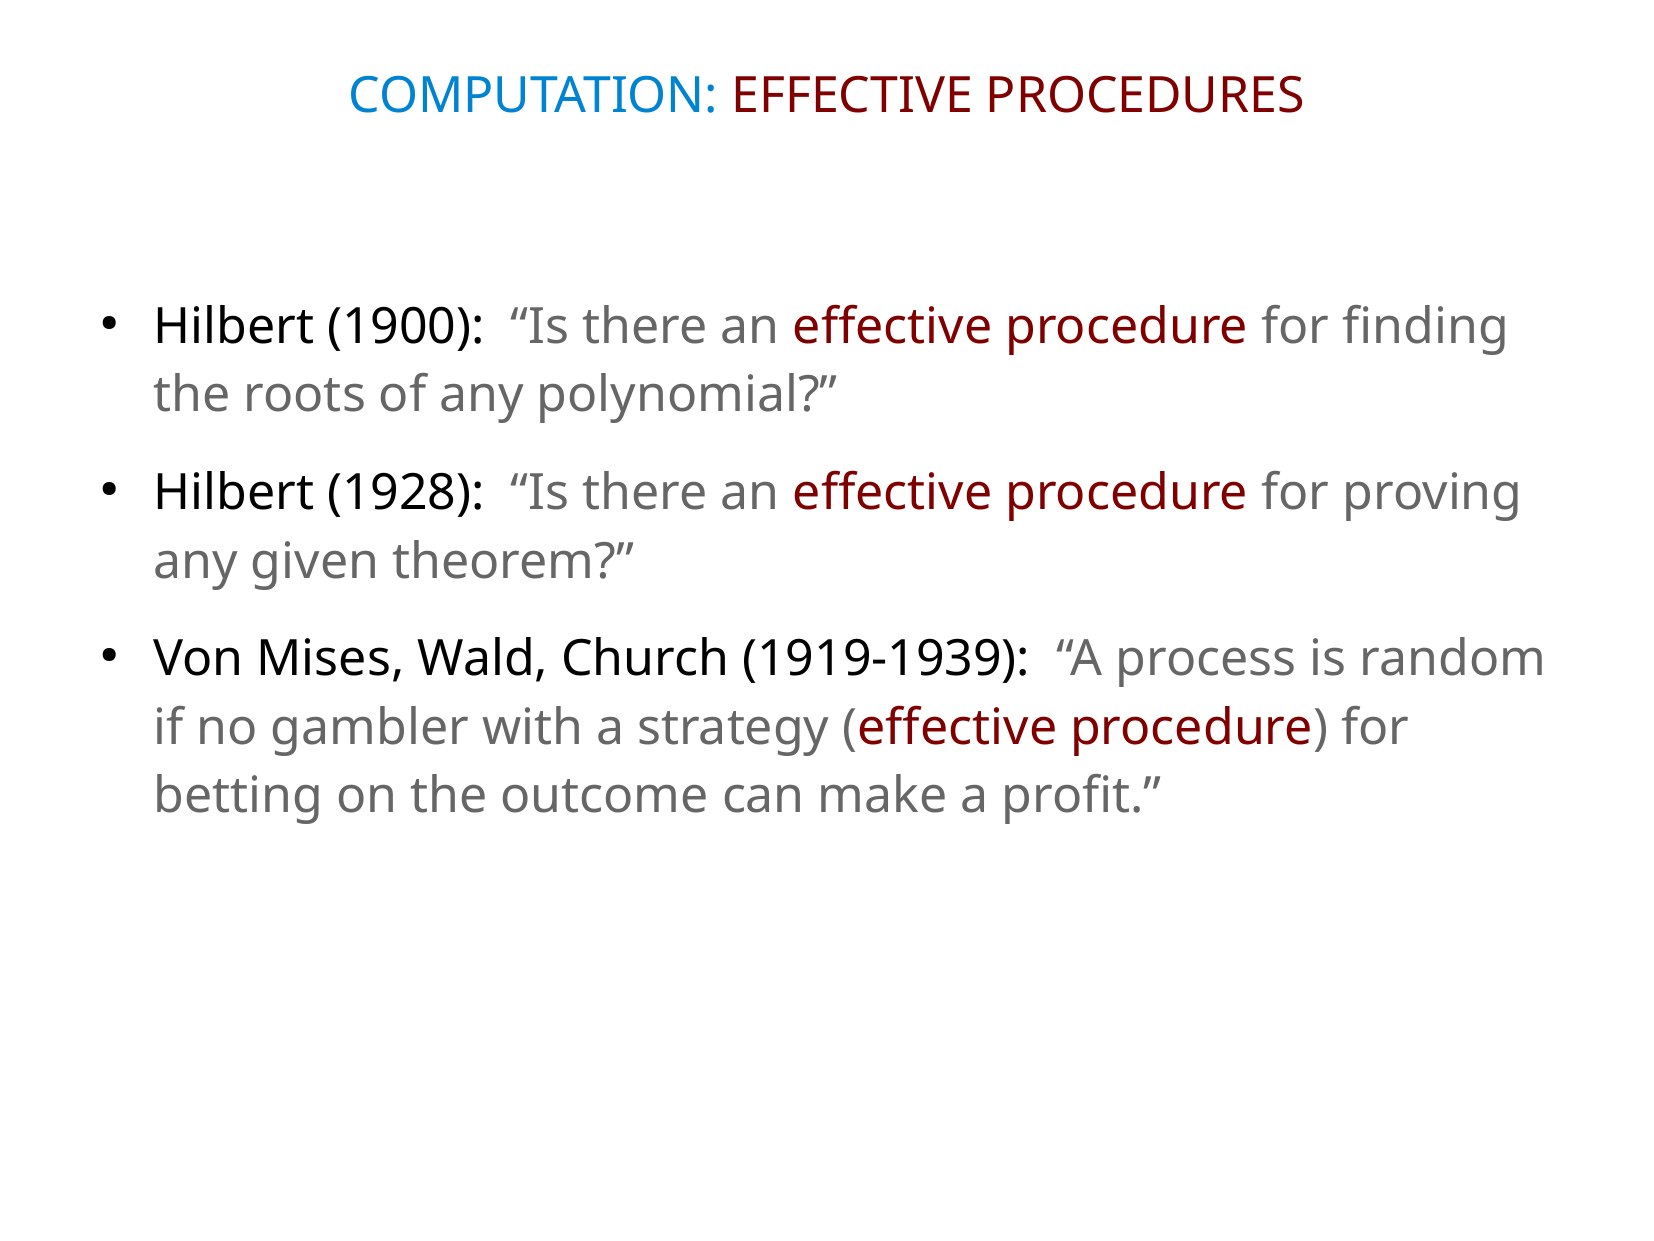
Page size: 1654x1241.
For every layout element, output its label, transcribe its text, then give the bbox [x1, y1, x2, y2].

title COMPUTATION: EFFECTIVE PROCEDURES [82, 61, 1571, 126]
list Hilbert (1900): “Is there an effective procedure for finding the roots of any polynomial?” Hilbert (1928): “Is there an effective procedure for proving any given theorem?” Von Mises, Wald, Church (1919-1939): “A process is random if no gambler with a strategy (effective procedure) for betting on the outcome can make a profit.” [82, 290, 1571, 1109]
